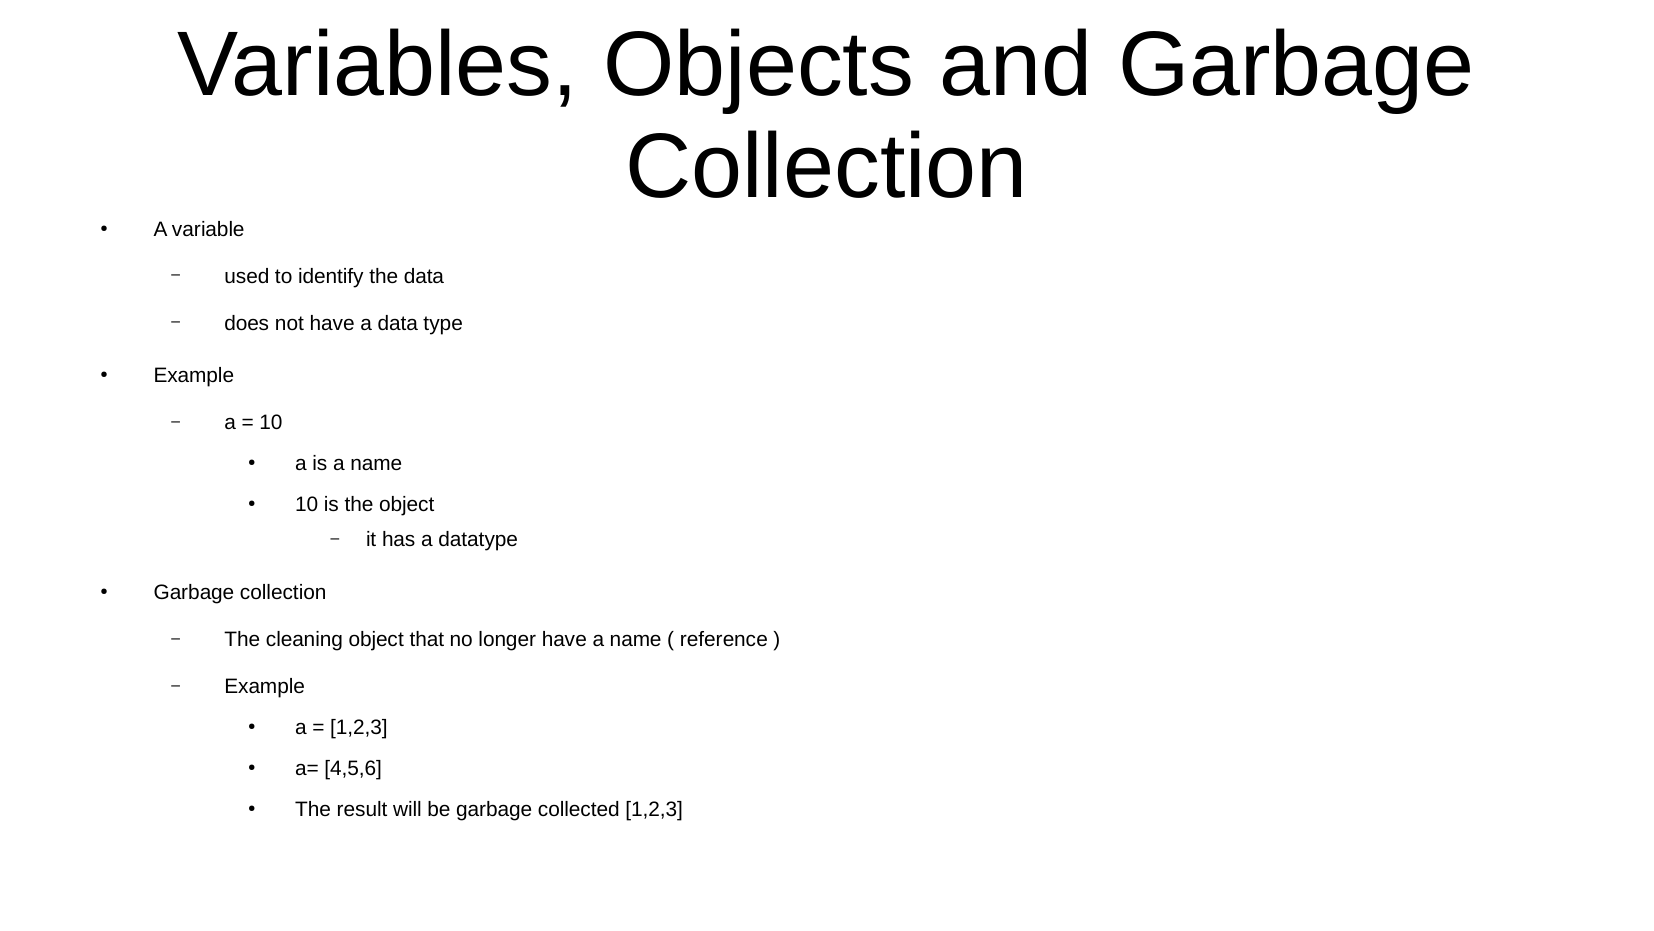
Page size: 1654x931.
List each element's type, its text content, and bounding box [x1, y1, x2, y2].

list A variable used to identify the data does not have a data type Example a = 10 a is a name 10 is the object it has a datatype Garbage collection The cleaning object that no longer have a name ( reference ) Example a = [1,2,3] a= [4,5,6] The result will be garbage collected [1,2,3] [82, 217, 1561, 901]
title Variables, Objects and Garbage Collection [82, 12, 1571, 218]
